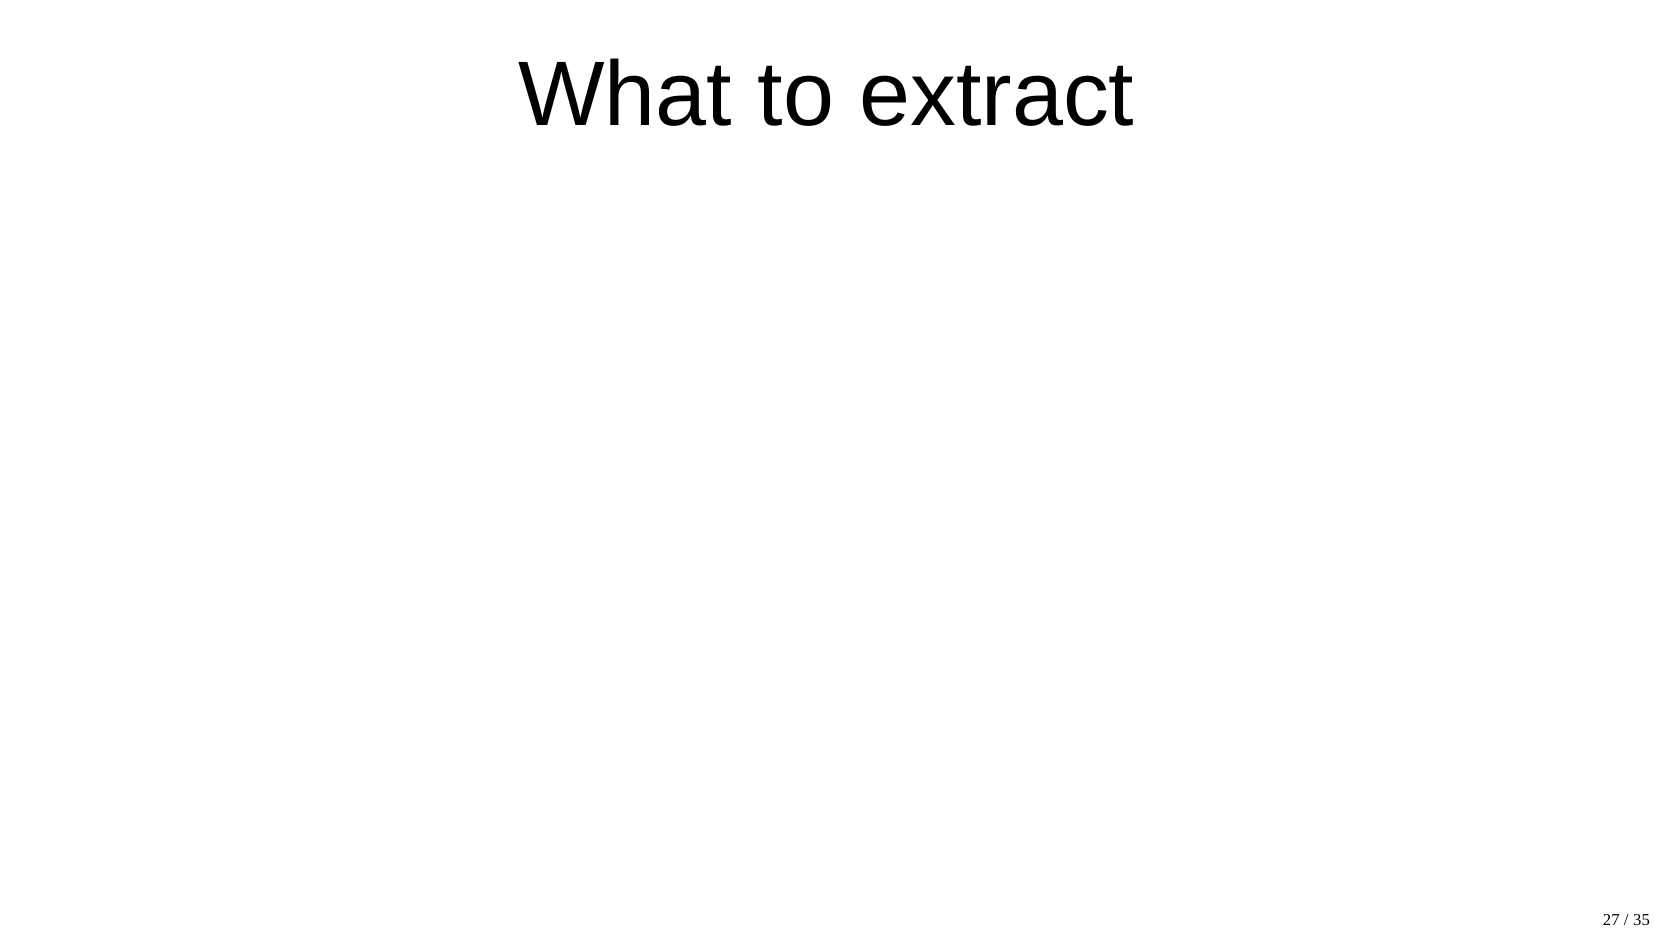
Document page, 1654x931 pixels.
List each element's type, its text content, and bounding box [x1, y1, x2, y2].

title What to extract [82, 37, 1571, 151]
